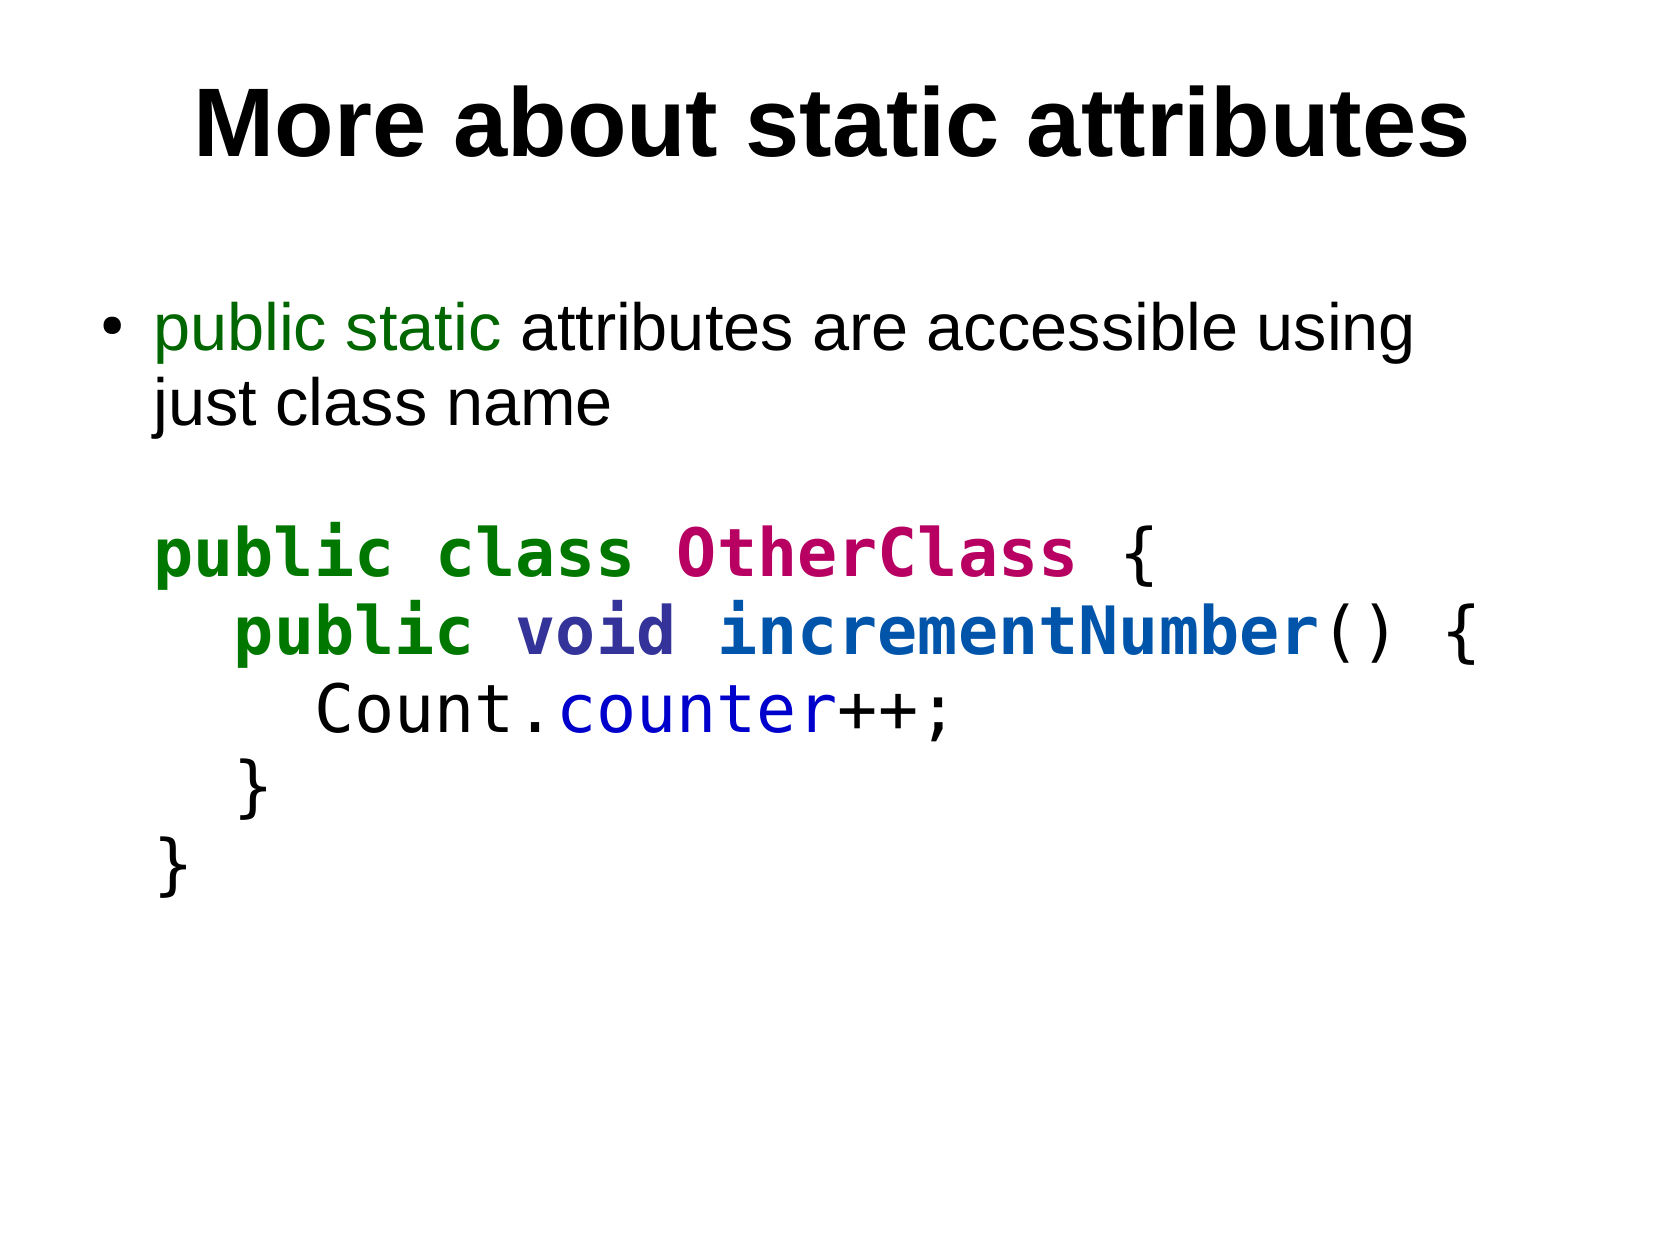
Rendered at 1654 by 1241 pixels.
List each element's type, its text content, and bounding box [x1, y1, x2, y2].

title More about static attributes [23, 0, 1642, 262]
list public static attributes are accessible using just class name public class OtherClass { public void incrementNumber() { Count.counter++; } } [82, 290, 1538, 1010]
